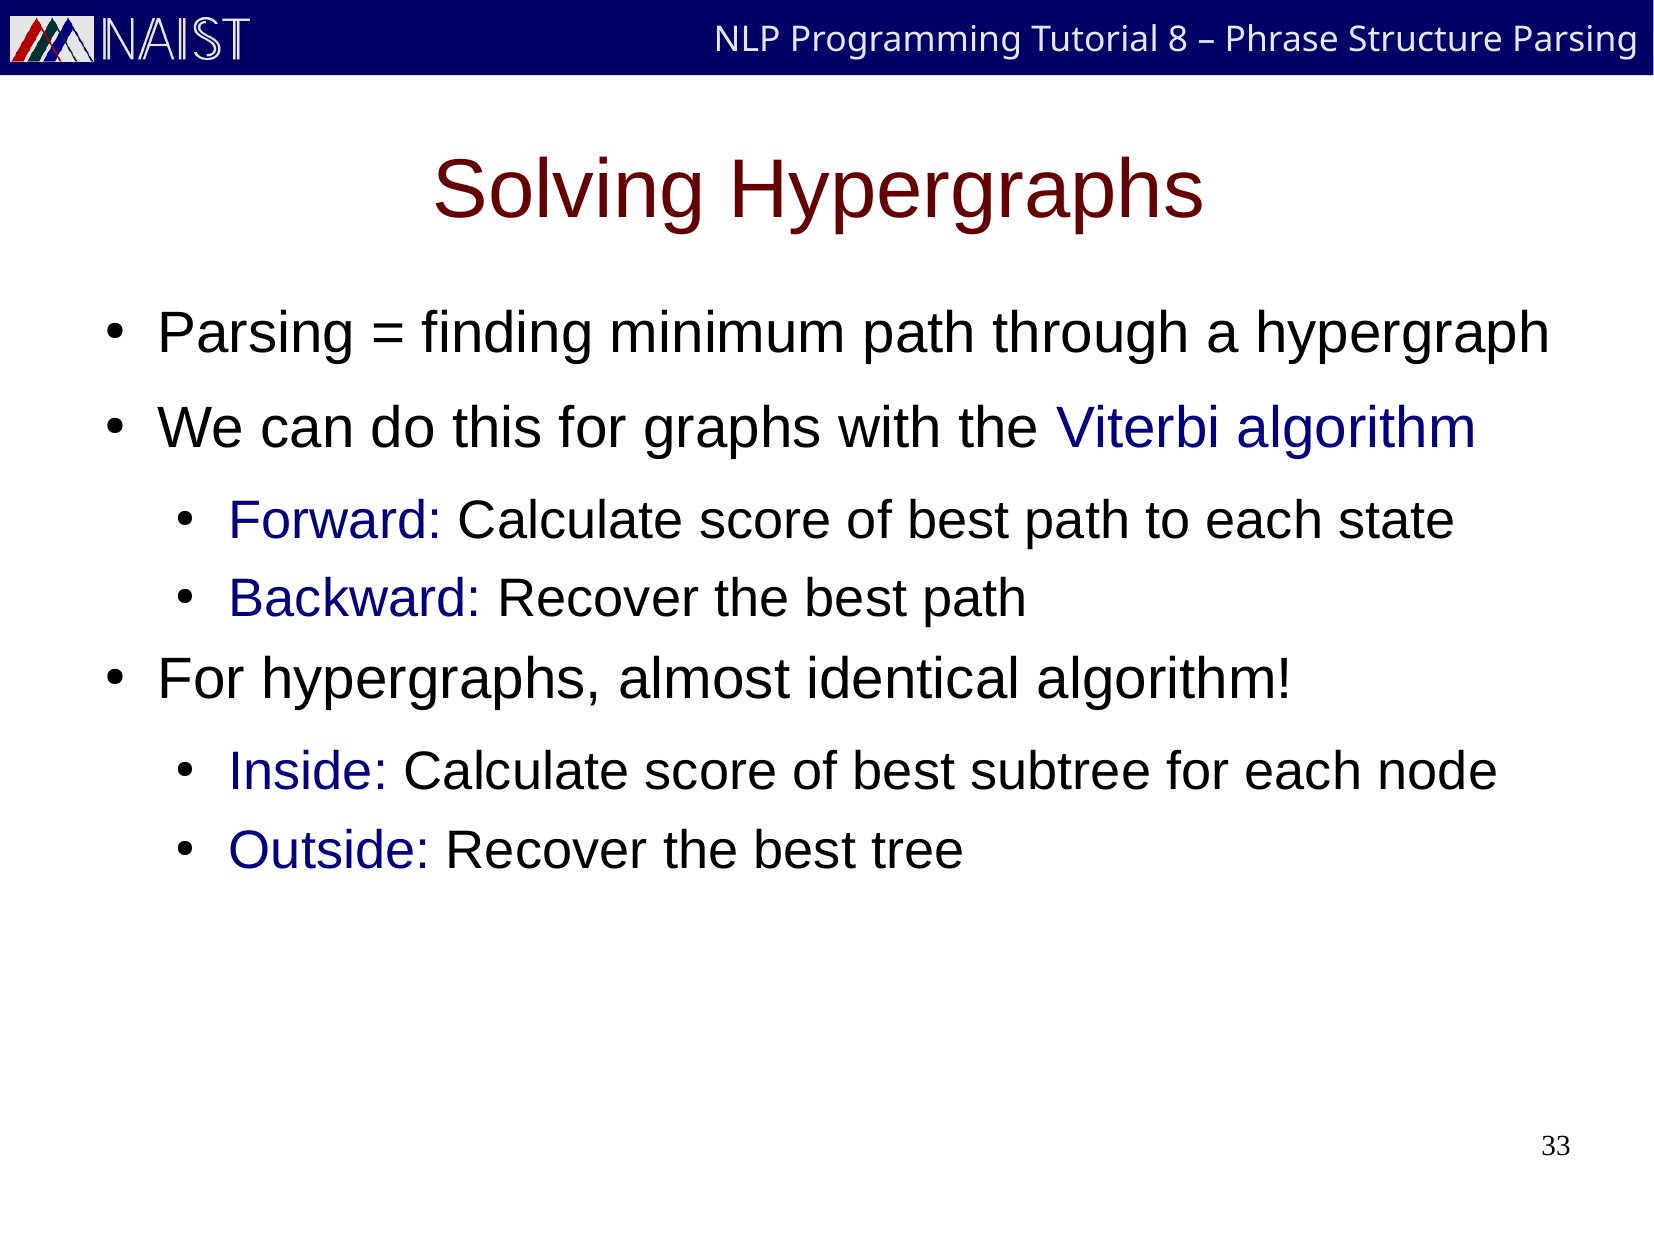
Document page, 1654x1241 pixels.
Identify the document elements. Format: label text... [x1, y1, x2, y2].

title Solving Hypergraphs [75, 92, 1564, 285]
picture [102, 17, 251, 60]
picture [10, 16, 94, 62]
list Parsing = finding minimum path through a hypergraph We can do this for graphs with the Viterbi algorithm Forward: Calculate score of best path to each state Backward: Recover the best path For hypergraphs, almost identical algorithm! Inside: Calculate score of best subtree for each node Outside: Recover the best tree [86, 300, 1576, 1119]
